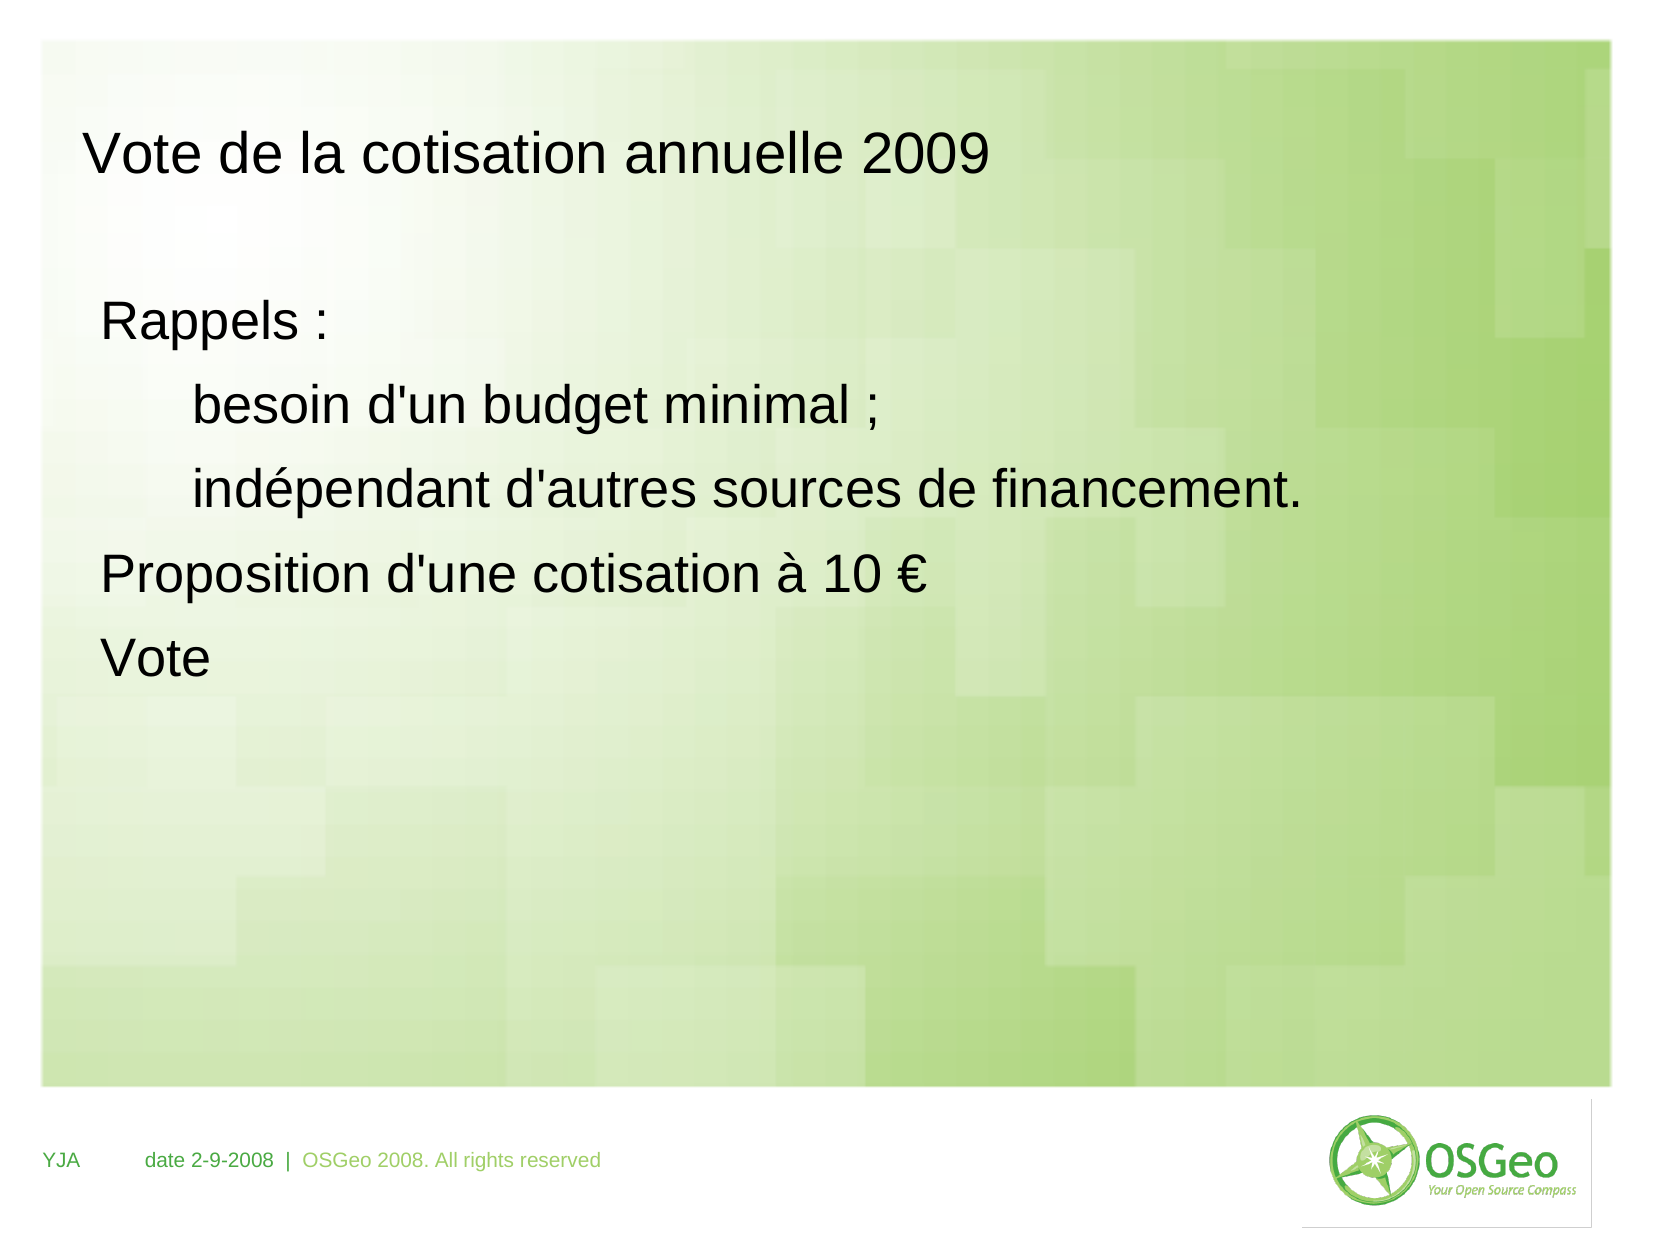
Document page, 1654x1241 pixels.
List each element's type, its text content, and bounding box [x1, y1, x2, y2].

title Vote de la cotisation annuelle 2009 [82, 49, 1571, 257]
list Rappels : besoin d'un budget minimal ; indépendant d'autres sources de financement. Proposition d'une cotisation à 10 € Vote [82, 290, 1571, 1109]
picture [0, 1, 1654, 1239]
